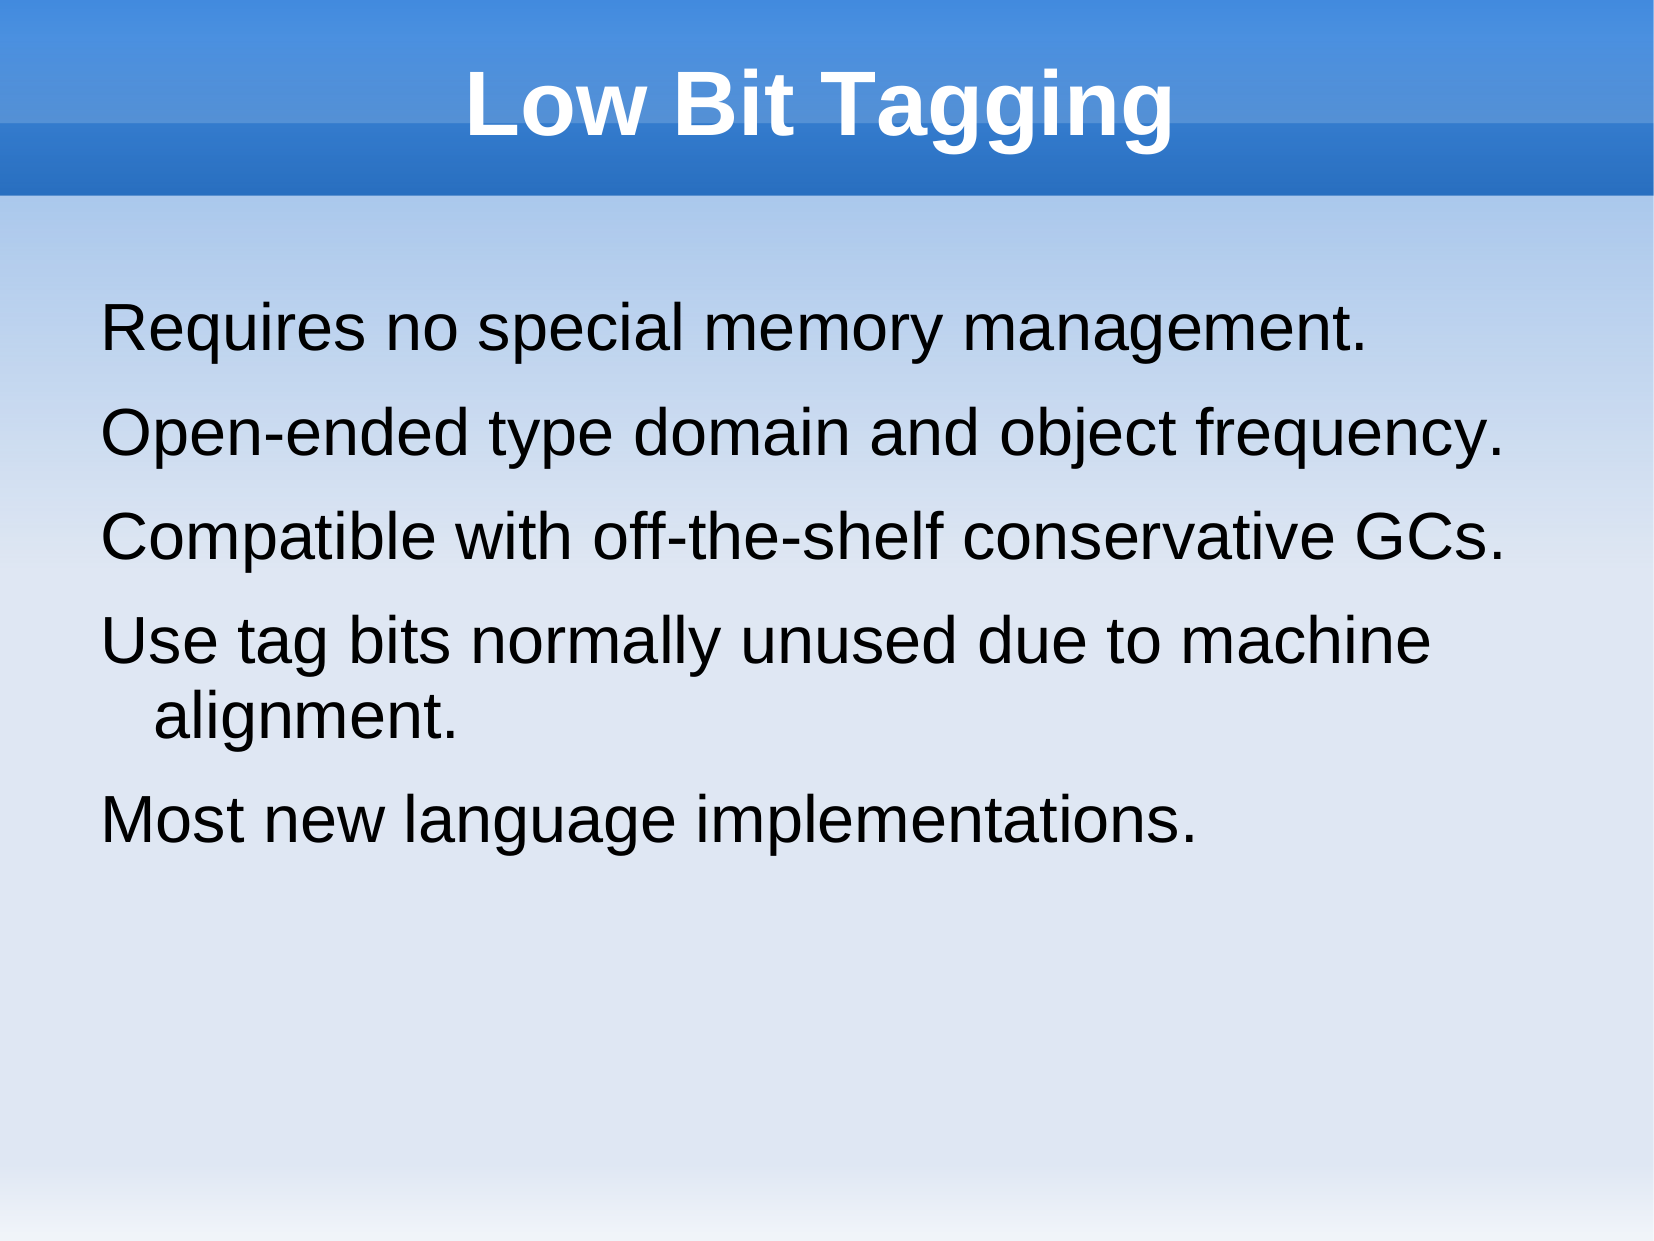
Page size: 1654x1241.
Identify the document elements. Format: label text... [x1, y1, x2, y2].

picture [0, 0, 1654, 1241]
title Low Bit Tagging [76, 0, 1565, 208]
list Requires no special memory management. Open-ended type domain and object frequency. Compatible with off-the-shelf conservative GCs. Use tag bits normally unused due to machine alignment. Most new language implementations. [82, 290, 1571, 1094]
